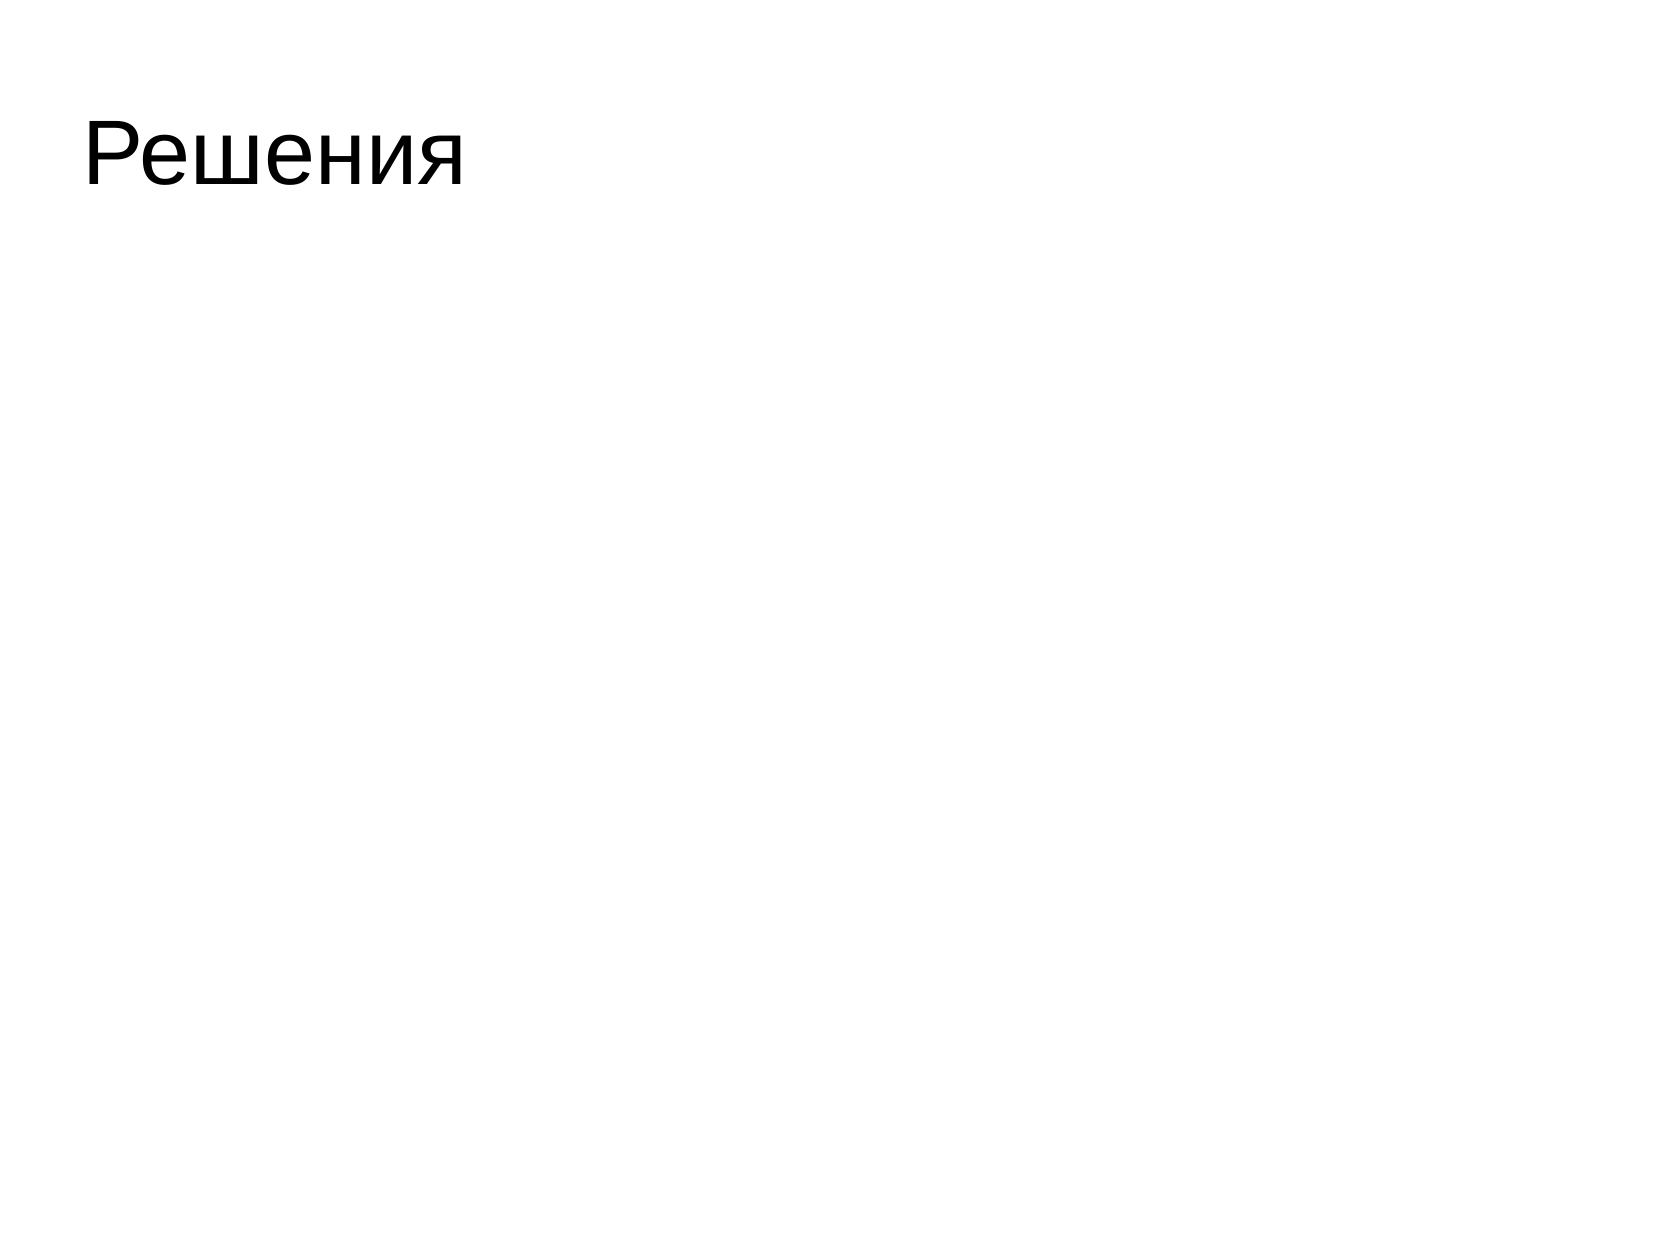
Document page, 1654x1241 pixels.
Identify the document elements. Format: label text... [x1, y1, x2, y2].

title Решения [82, 49, 1571, 257]
